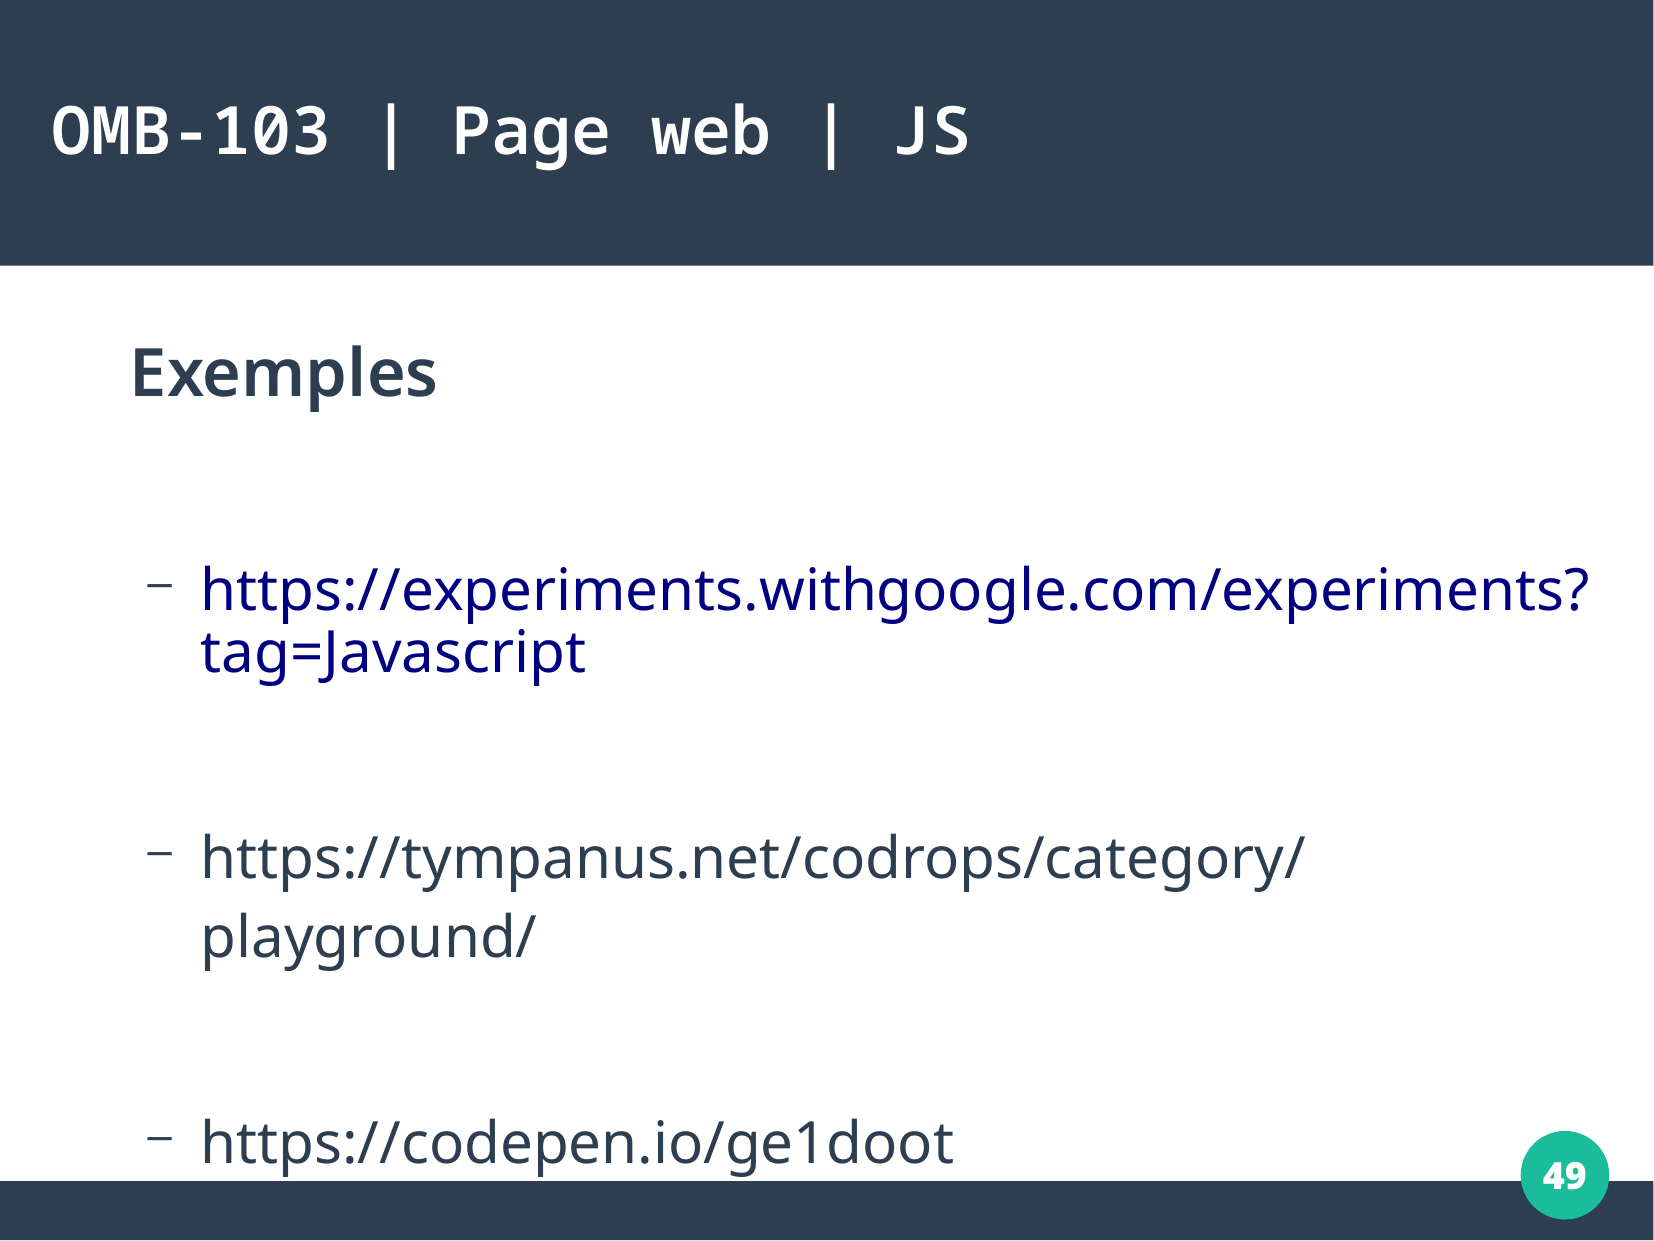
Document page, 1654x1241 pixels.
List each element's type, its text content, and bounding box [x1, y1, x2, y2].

title OMB-103 | Page web | JS [51, 49, 1587, 208]
list Exemples https://experiments.withgoogle.com/experiments?tag=Javascript https://tympanus.net/codrops/category/playground/ https://codepen.io/ge1doot [59, 324, 1595, 1152]
